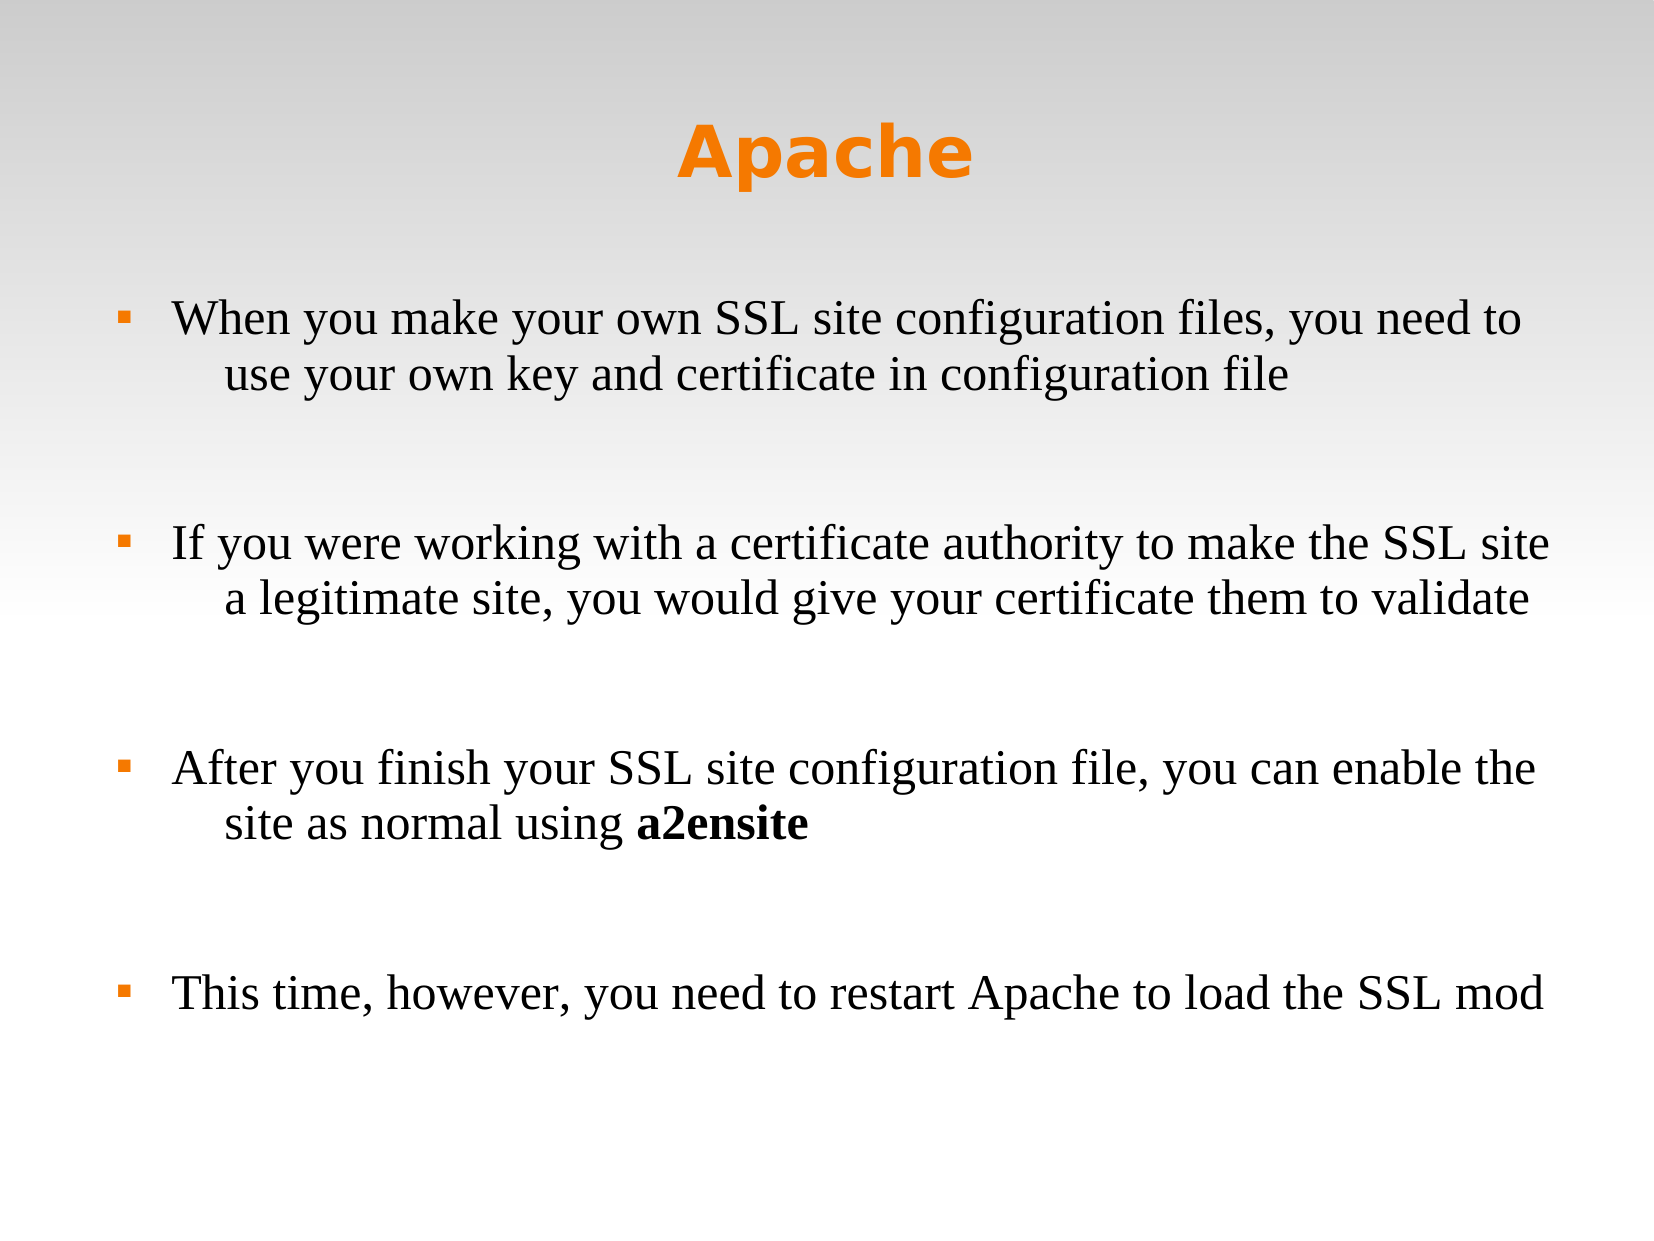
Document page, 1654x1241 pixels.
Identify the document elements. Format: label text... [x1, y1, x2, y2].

list When you make your own SSL site configuration files, you need to use your own key and certificate in configuration file If you were working with a certificate authority to make the SSL site a legitimate site, you would give your certificate them to validate After you finish your SSL site configuration file, you can enable the site as normal using a2ensite This time, however, you need to restart Apache to load the SSL mod [82, 290, 1571, 1109]
title Apache [82, 49, 1571, 257]
